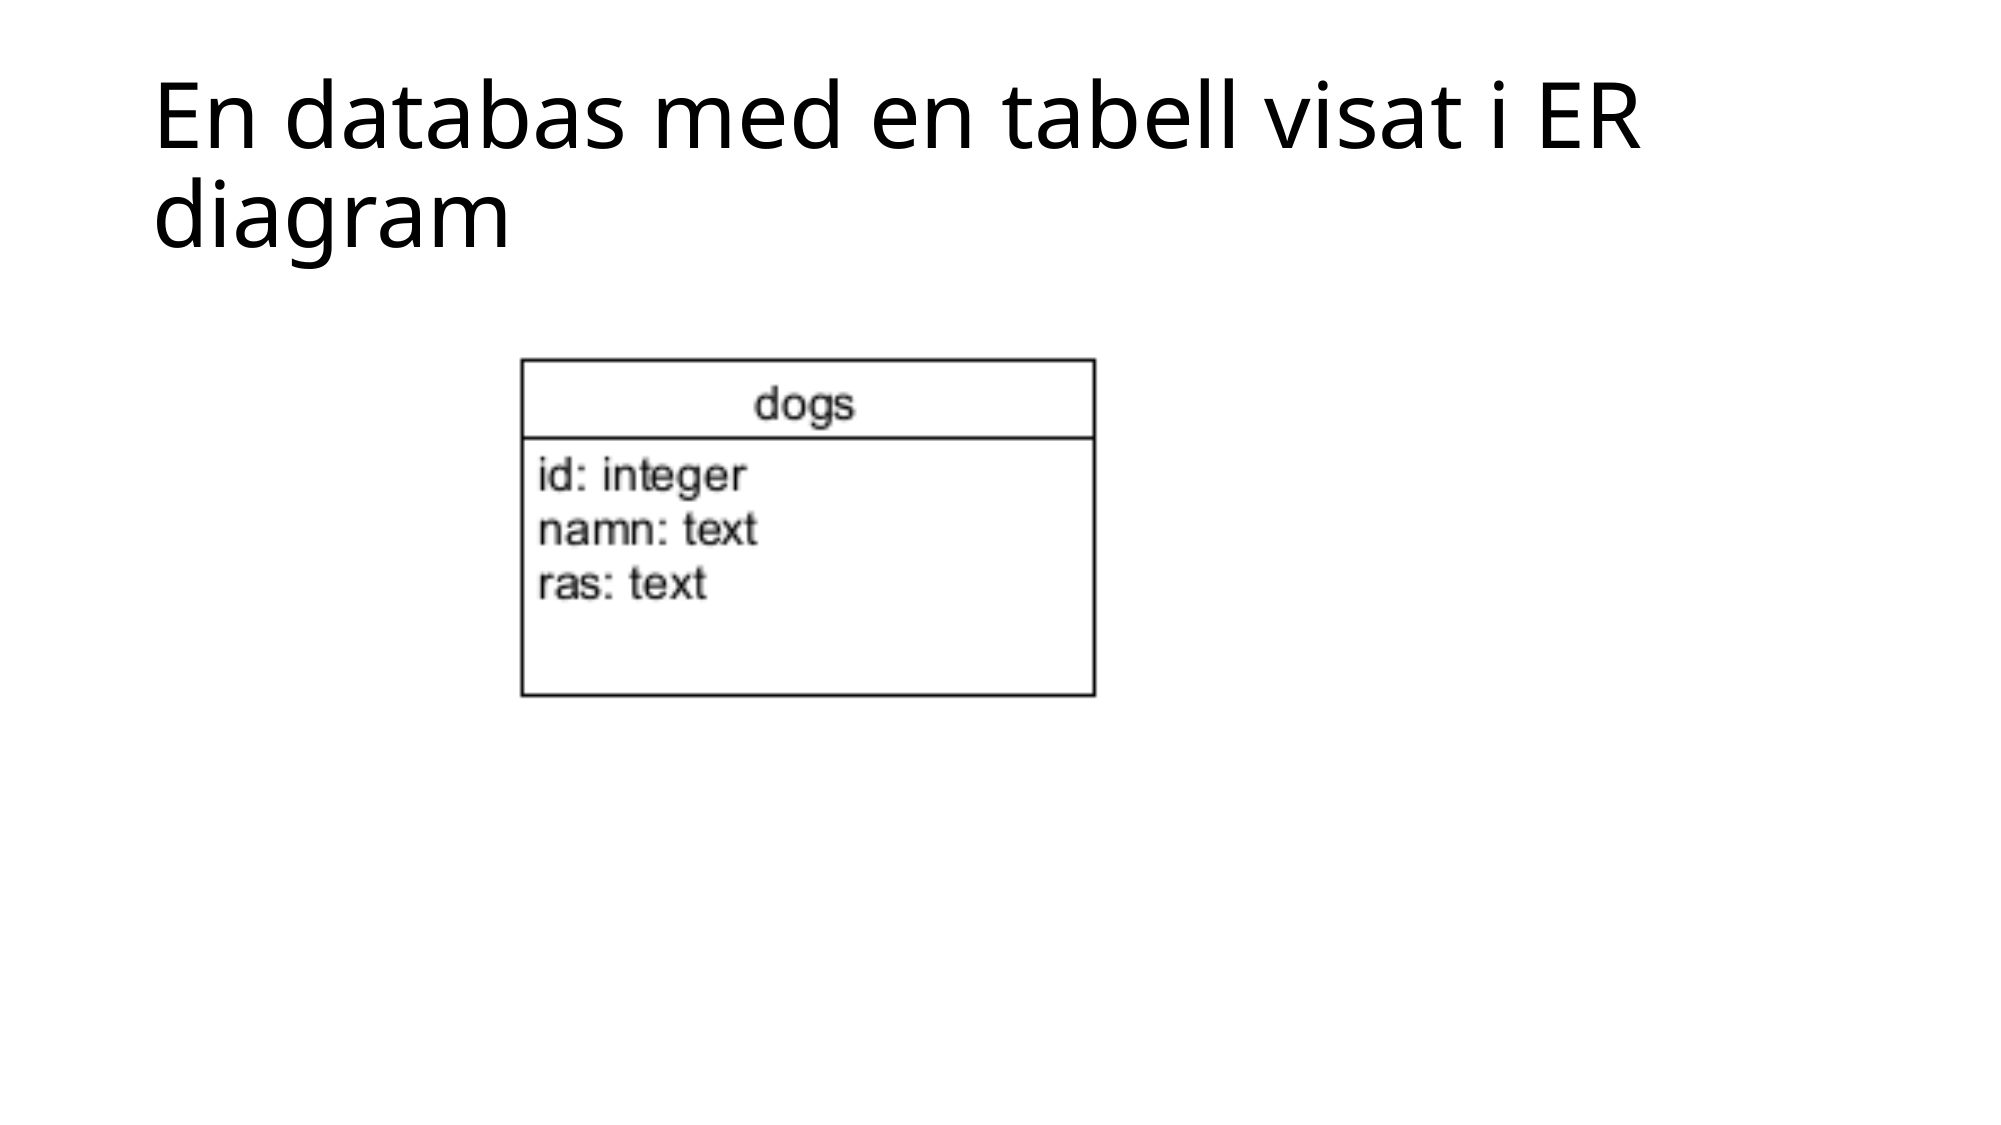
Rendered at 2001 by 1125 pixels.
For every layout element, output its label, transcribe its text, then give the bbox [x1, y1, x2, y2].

title En databas med en tabell visat i ER diagram [137, 59, 1863, 278]
picture [454, 292, 1165, 766]
